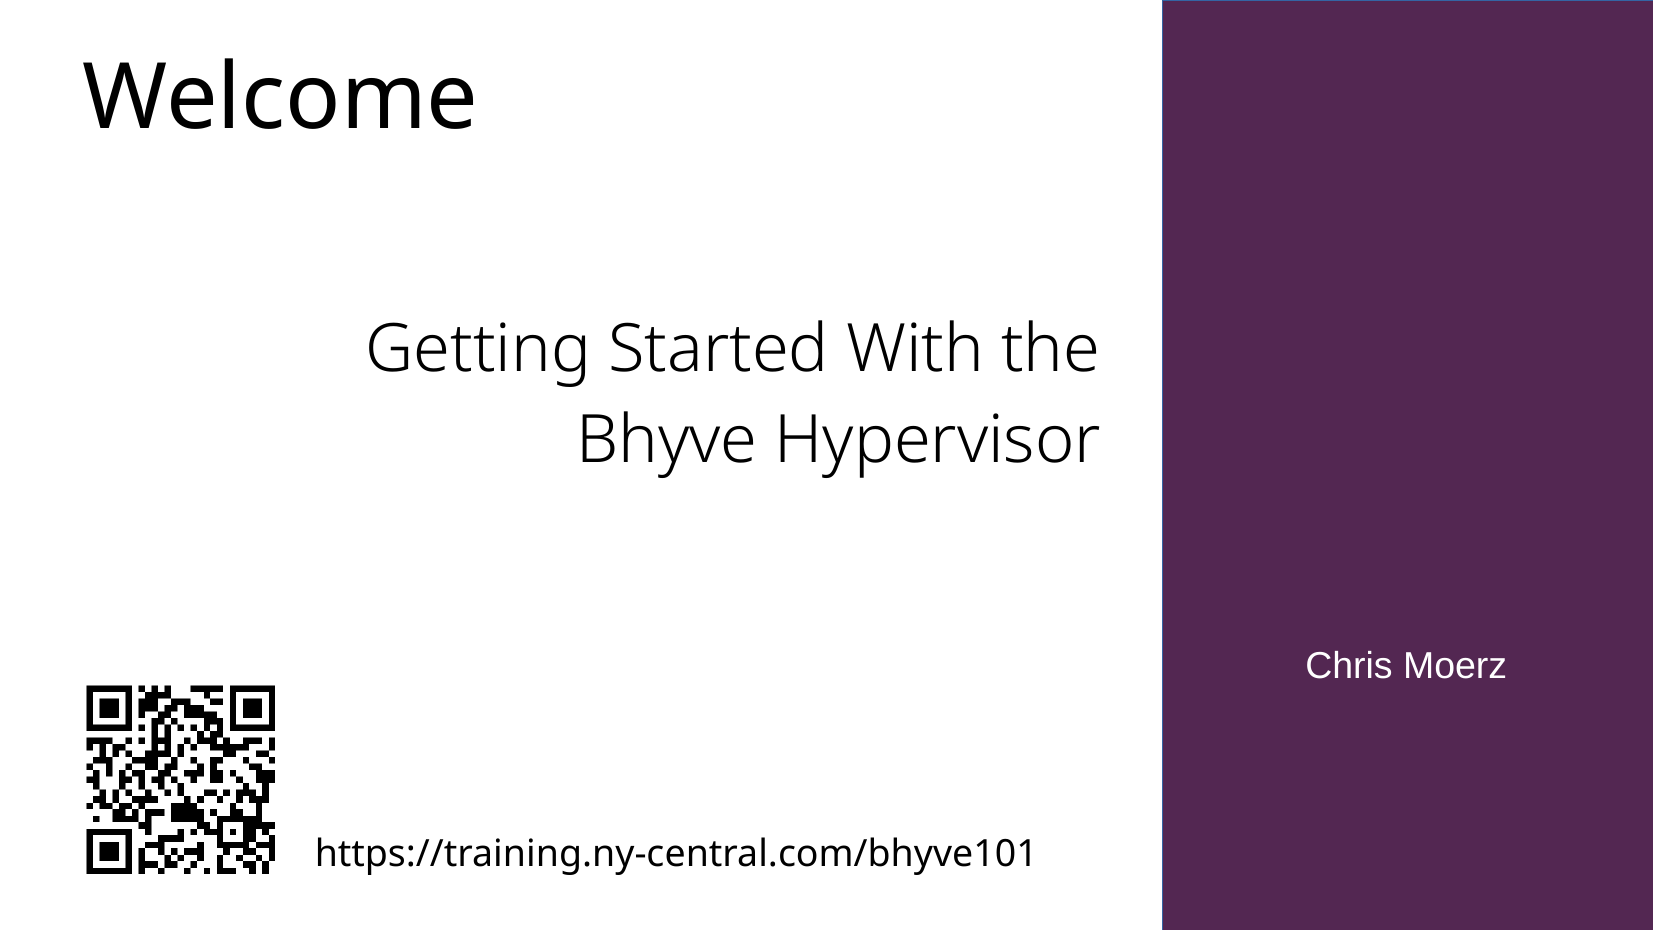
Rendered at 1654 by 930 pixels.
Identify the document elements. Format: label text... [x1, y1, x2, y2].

title Welcome [82, 37, 1571, 150]
list Getting Started With the Bhyve Hypervisor [112, 300, 1101, 638]
text_box Chris Moerz [1237, 637, 1576, 788]
picture [60, 659, 301, 901]
text_box https://training.ny-central.com/bhyve101 [300, 819, 1613, 930]
text_box [1162, 0, 1653, 930]
